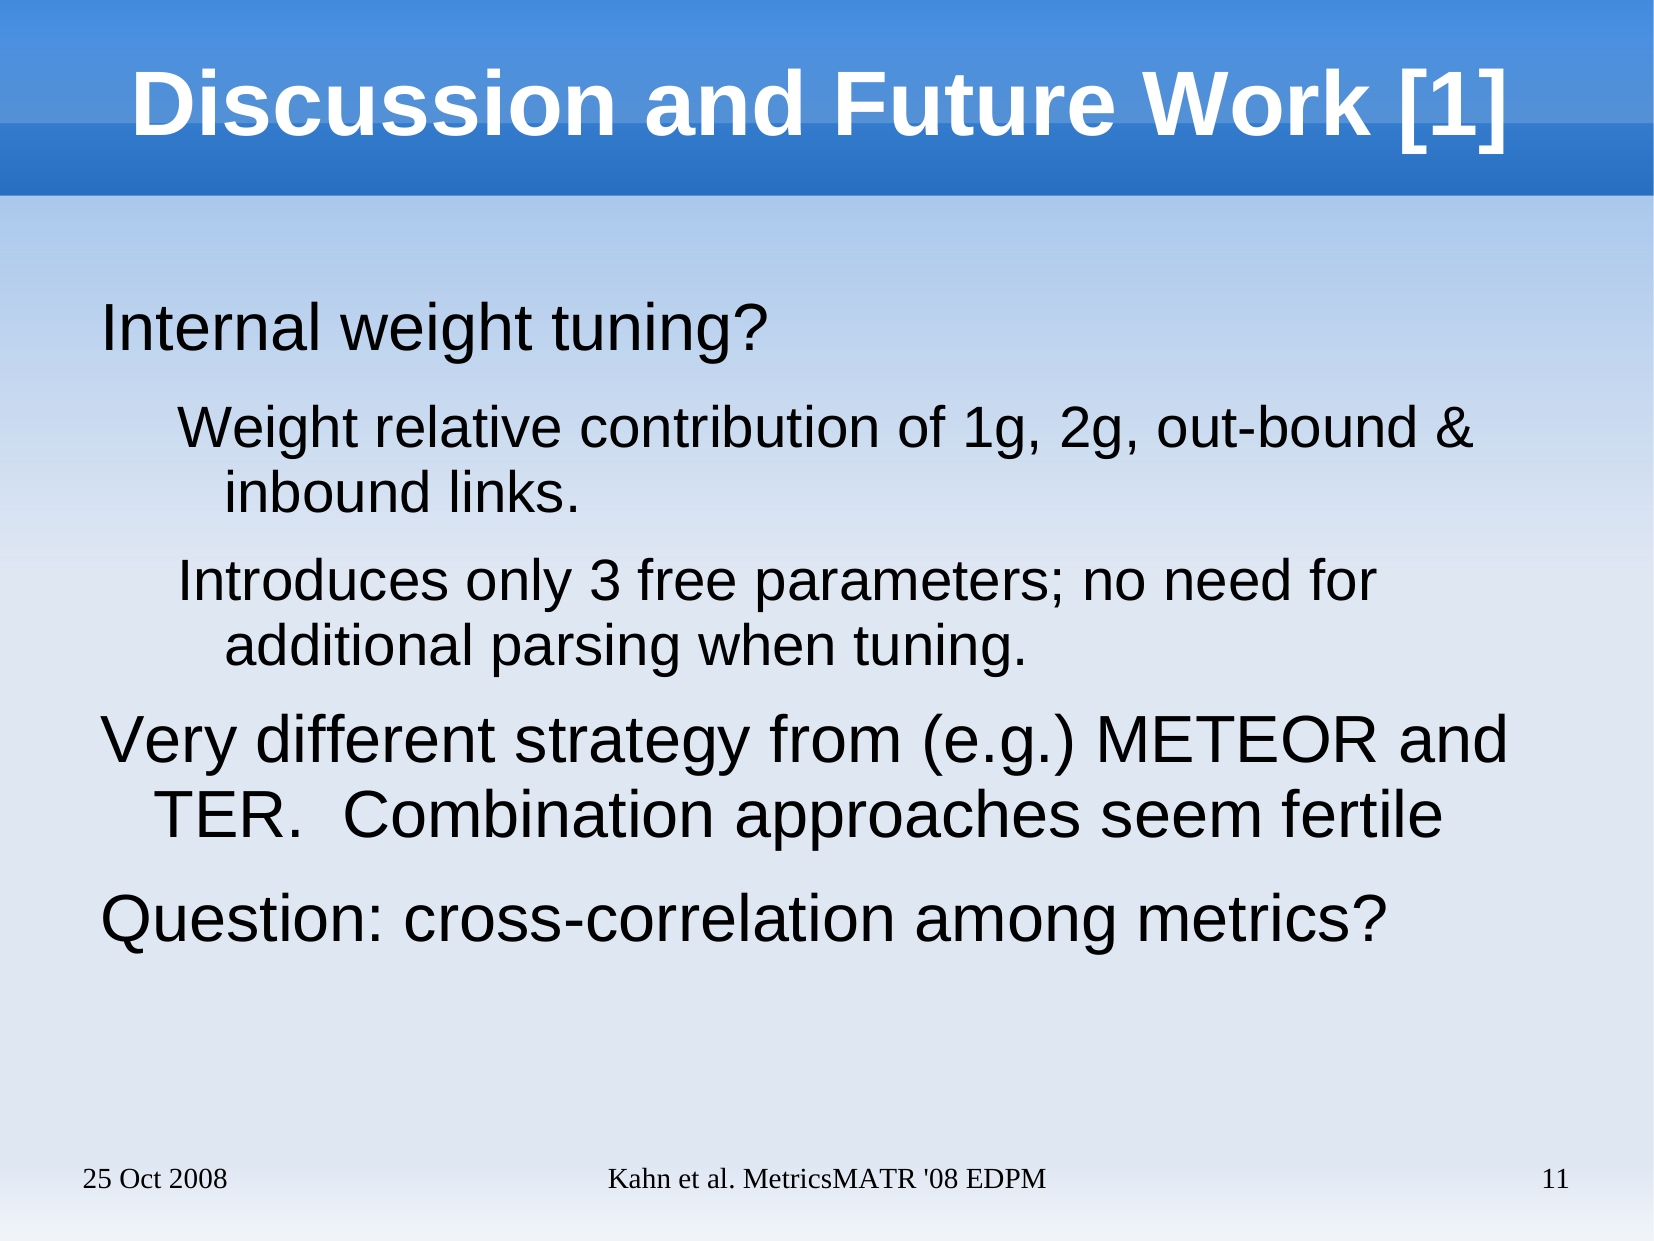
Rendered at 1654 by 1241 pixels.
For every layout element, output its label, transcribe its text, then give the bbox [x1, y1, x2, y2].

list Internal weight tuning? Weight relative contribution of 1g, 2g, out-bound & inbound links. Introduces only 3 free parameters; no need for additional parsing when tuning. Very different strategy from (e.g.) METEOR and TER. Combination approaches seem fertile Question: cross-correlation among metrics? [82, 290, 1571, 1109]
picture [0, 0, 1654, 1241]
title Discussion and Future Work [1] [76, 0, 1565, 208]
